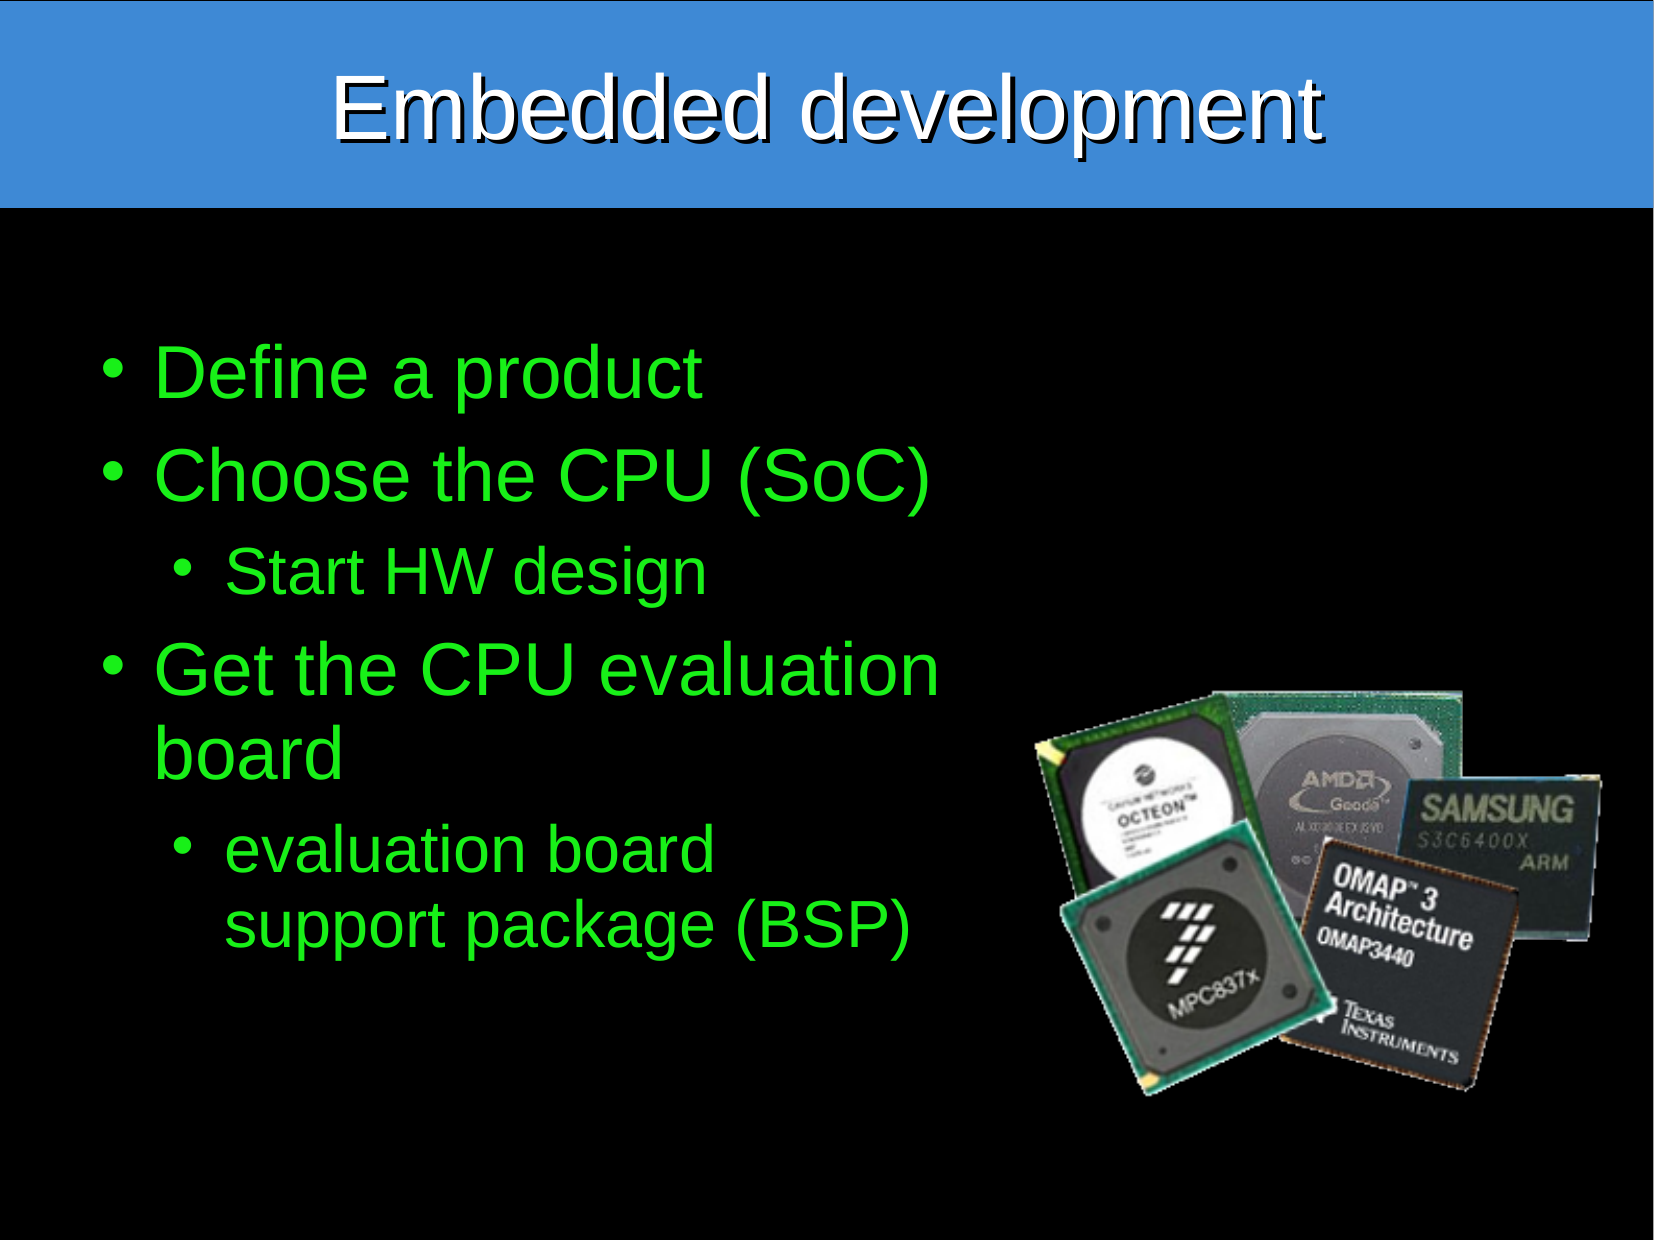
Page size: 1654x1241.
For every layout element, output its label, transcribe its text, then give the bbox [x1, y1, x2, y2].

list Define a product Choose the CPU (SoC) Start HW design Get the CPU evaluation board evaluation board support package (BSP) [82, 325, 954, 1175]
picture [1025, 679, 1611, 1109]
title Embedded development [0, 1, 1654, 208]
